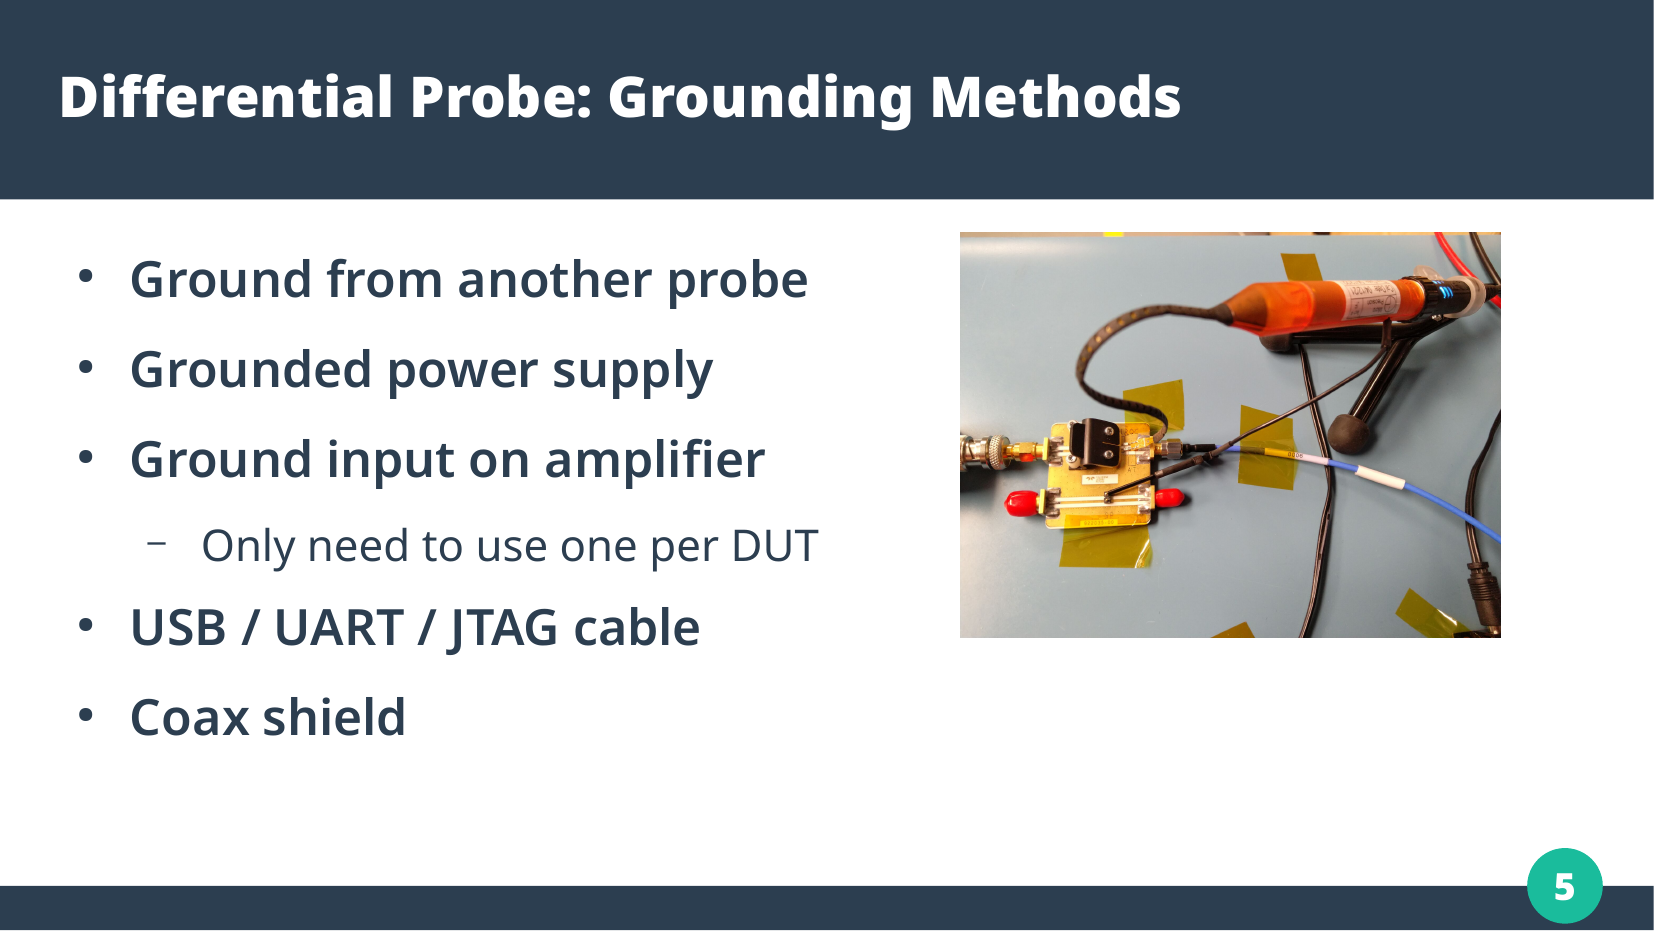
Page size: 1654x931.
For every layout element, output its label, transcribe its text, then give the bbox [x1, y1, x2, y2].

title Differential Probe: Grounding Methods [59, 37, 1595, 155]
picture [960, 232, 1501, 638]
list Ground from another probe Grounded power supply Ground input on amplifier Only need to use one per DUT USB / UART / JTAG cable Coax shield [59, 243, 1595, 864]
